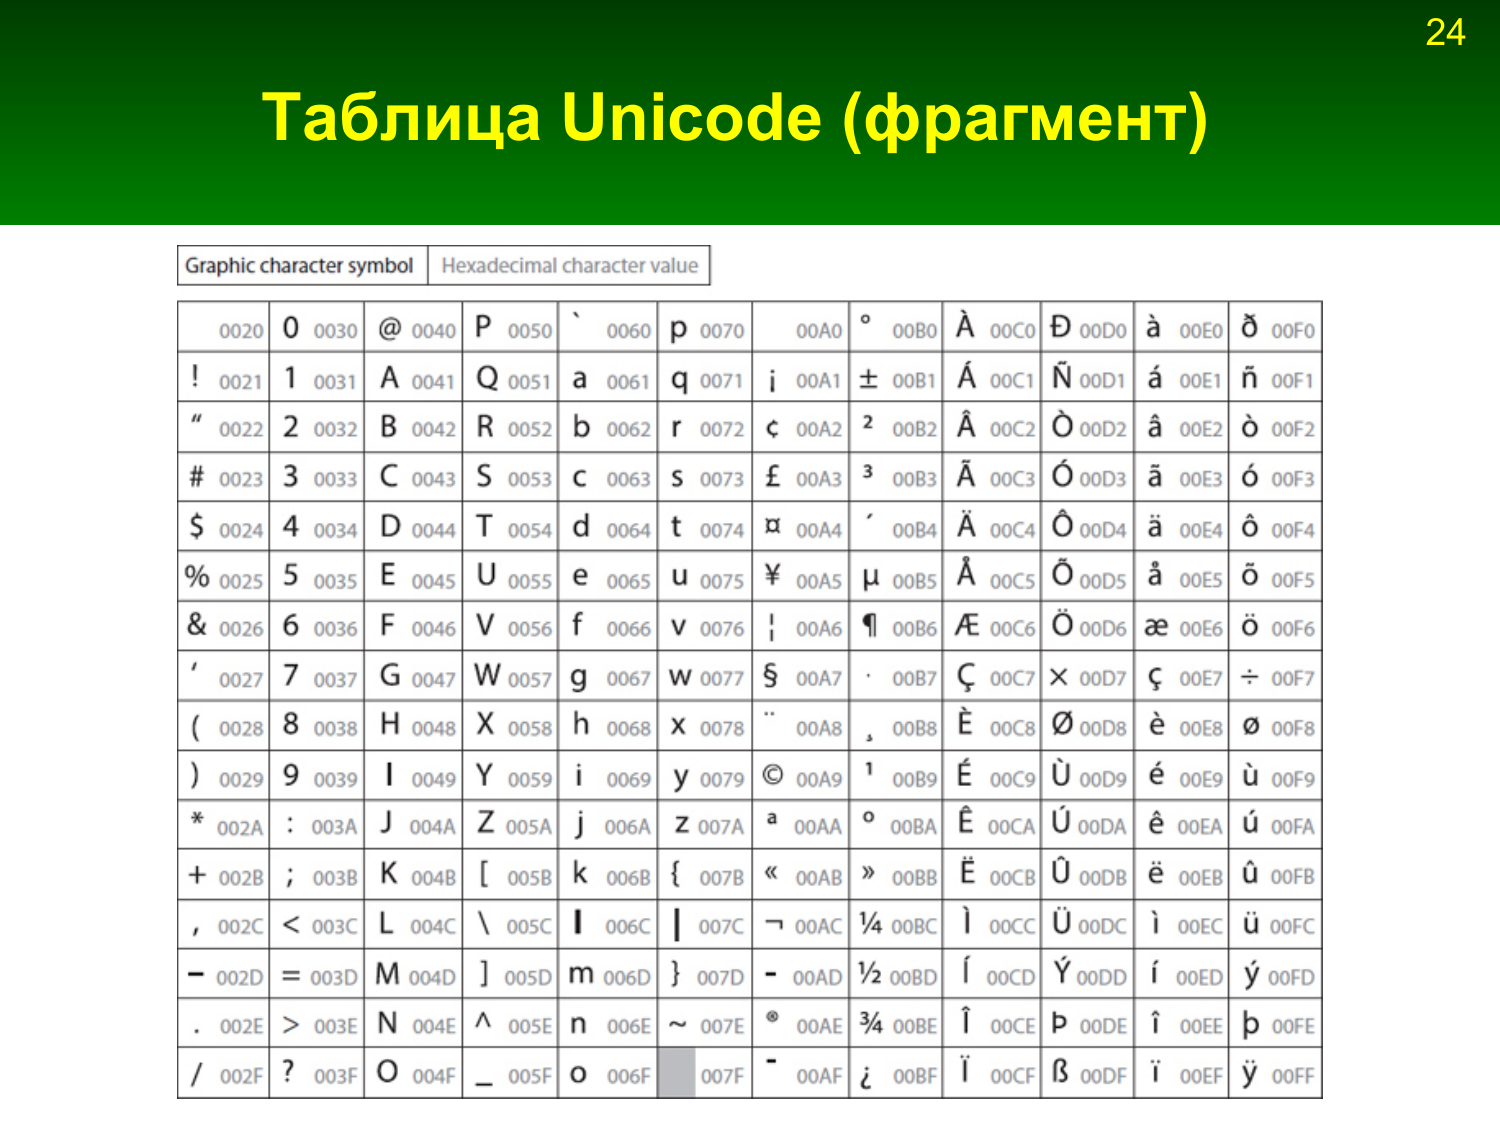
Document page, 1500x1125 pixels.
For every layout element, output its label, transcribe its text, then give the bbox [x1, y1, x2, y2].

picture [177, 245, 1323, 1099]
title Таблица Unicode (фрагмент) [47, 11, 1426, 215]
